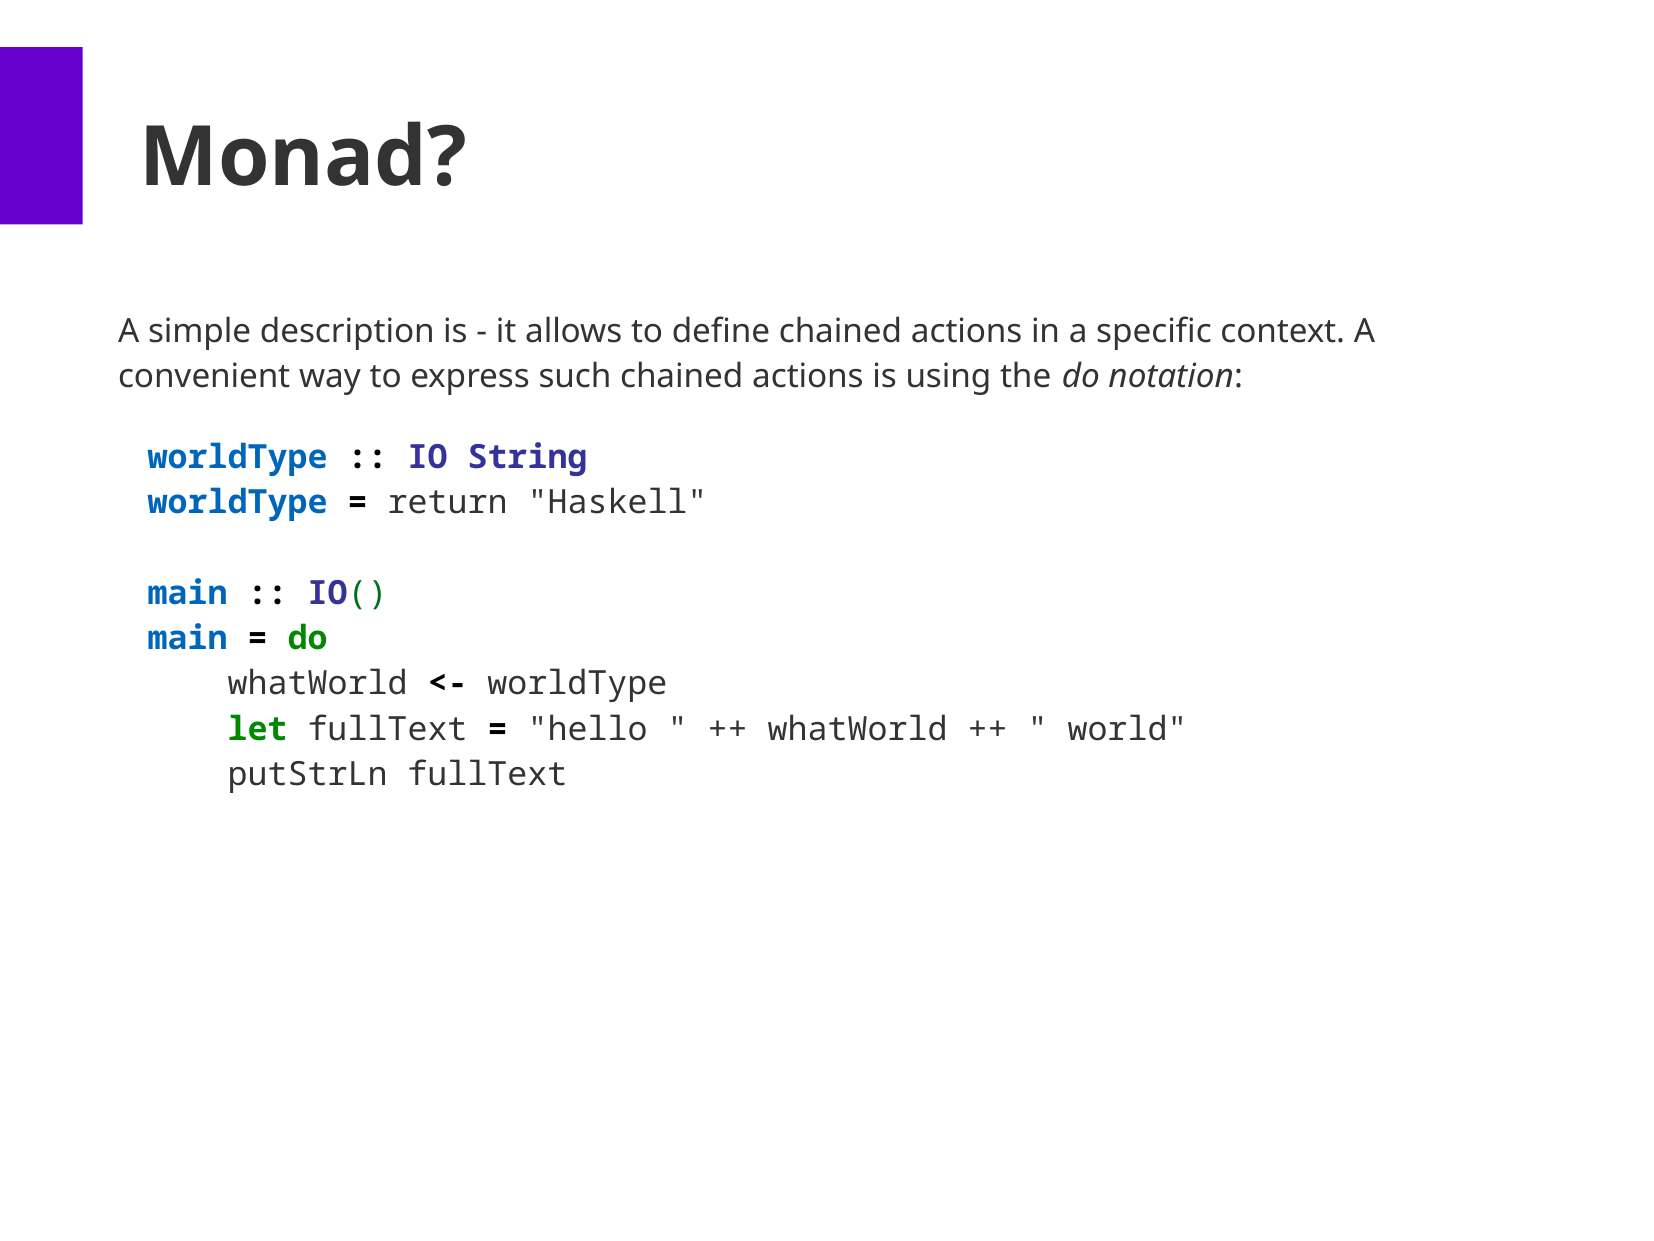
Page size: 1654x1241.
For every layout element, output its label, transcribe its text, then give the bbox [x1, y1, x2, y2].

list A simple description is - it allows to define chained actions in a specific context. A convenient way to express such chained actions is using the do notation: worldType :: IO String worldType = return "Haskell" main :: IO() main = do whatWorld <- worldType let fullText = "hello " ++ whatWorld ++ " world" putStrLn fullText [118, 307, 1536, 1074]
title Monad? [118, 49, 1571, 257]
